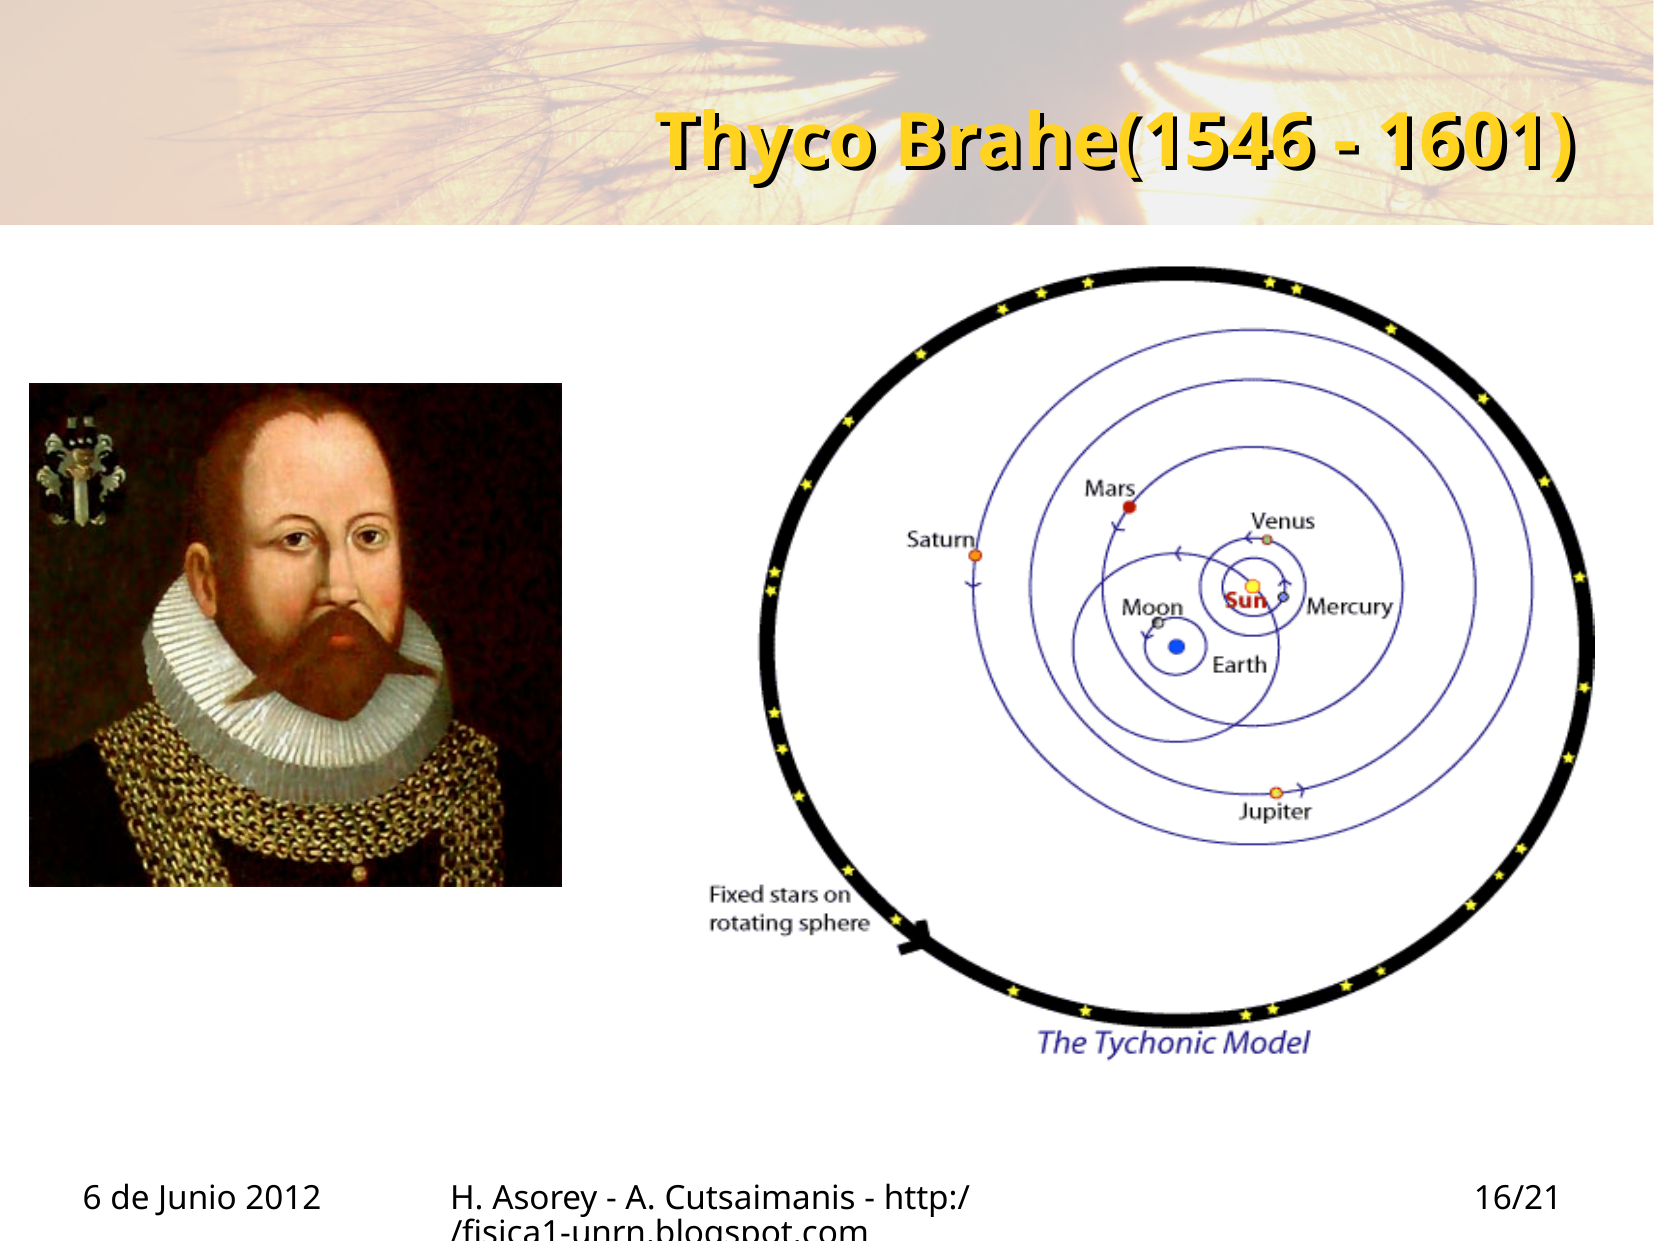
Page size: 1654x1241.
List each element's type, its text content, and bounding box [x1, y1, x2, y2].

title Thyco Brahe(1546 - 1601) [86, 49, 1576, 226]
picture [29, 383, 562, 887]
picture [0, 0, 1654, 225]
picture [708, 265, 1595, 1063]
